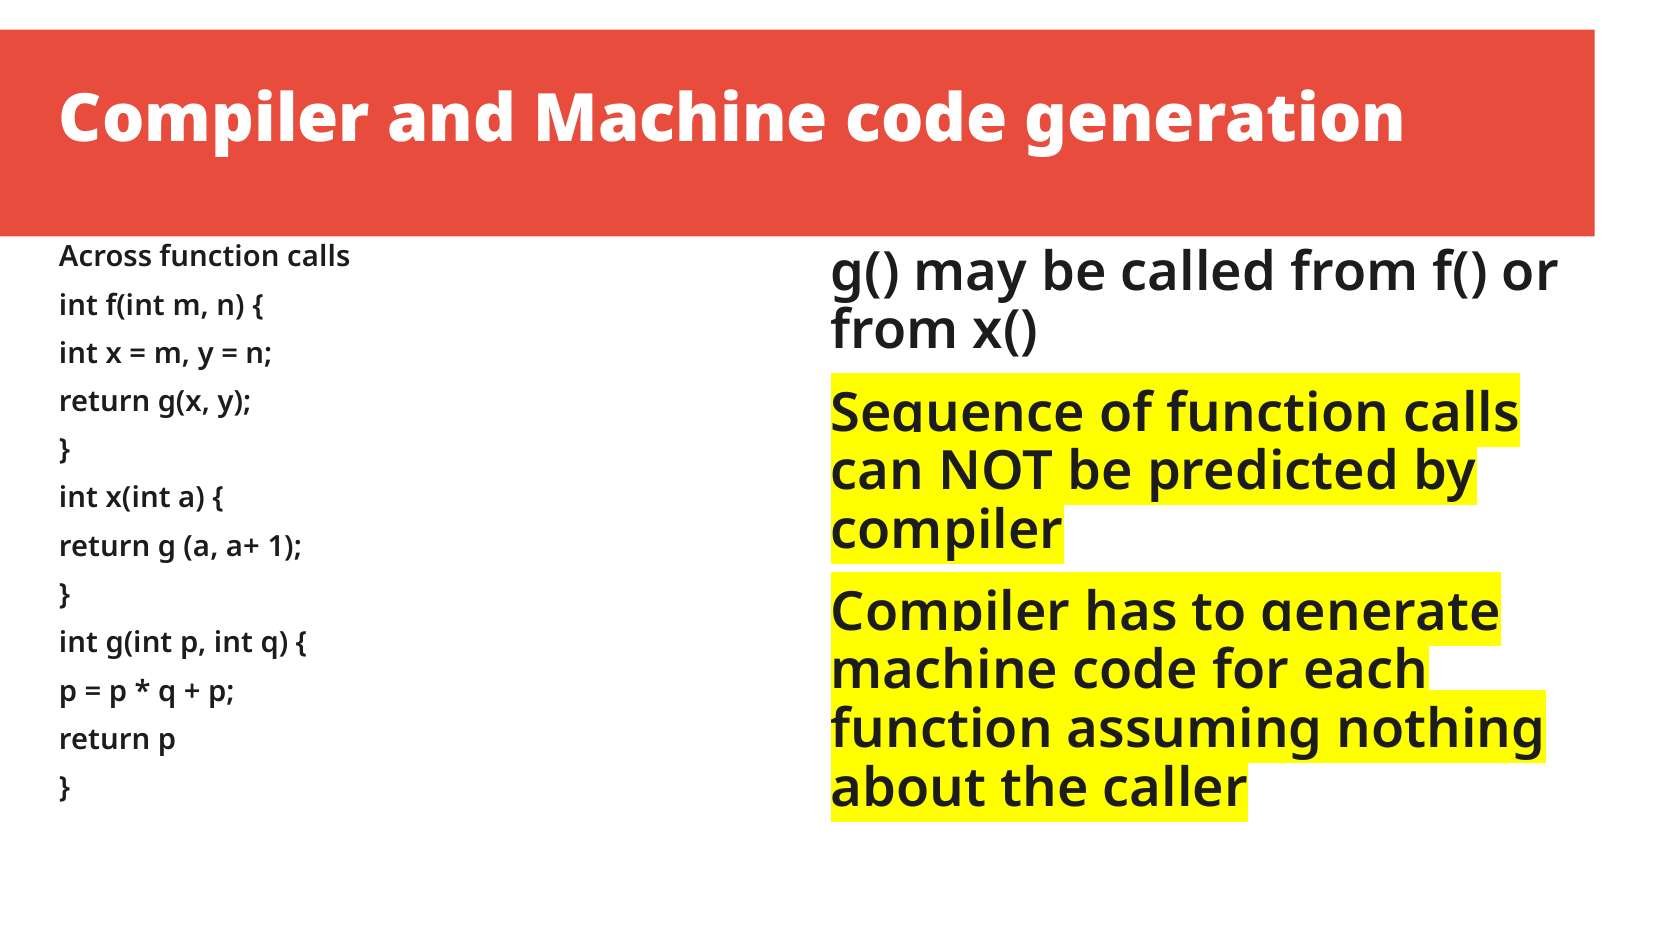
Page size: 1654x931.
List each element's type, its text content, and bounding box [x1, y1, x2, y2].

title Compiler and Machine code generation [59, 44, 1595, 156]
list g() may be called from f() or from x() Sequence of function calls can NOT be predicted by compiler Compiler has to generate machine code for each function assuming nothing about the caller [830, 243, 1566, 820]
list Across function calls int f(int m, n) { int x = m, y = n; return g(x, y); } int x(int a) { return g (a, a+ 1); } int g(int p, int q) { p = p * q + p; return p } [59, 243, 794, 820]
